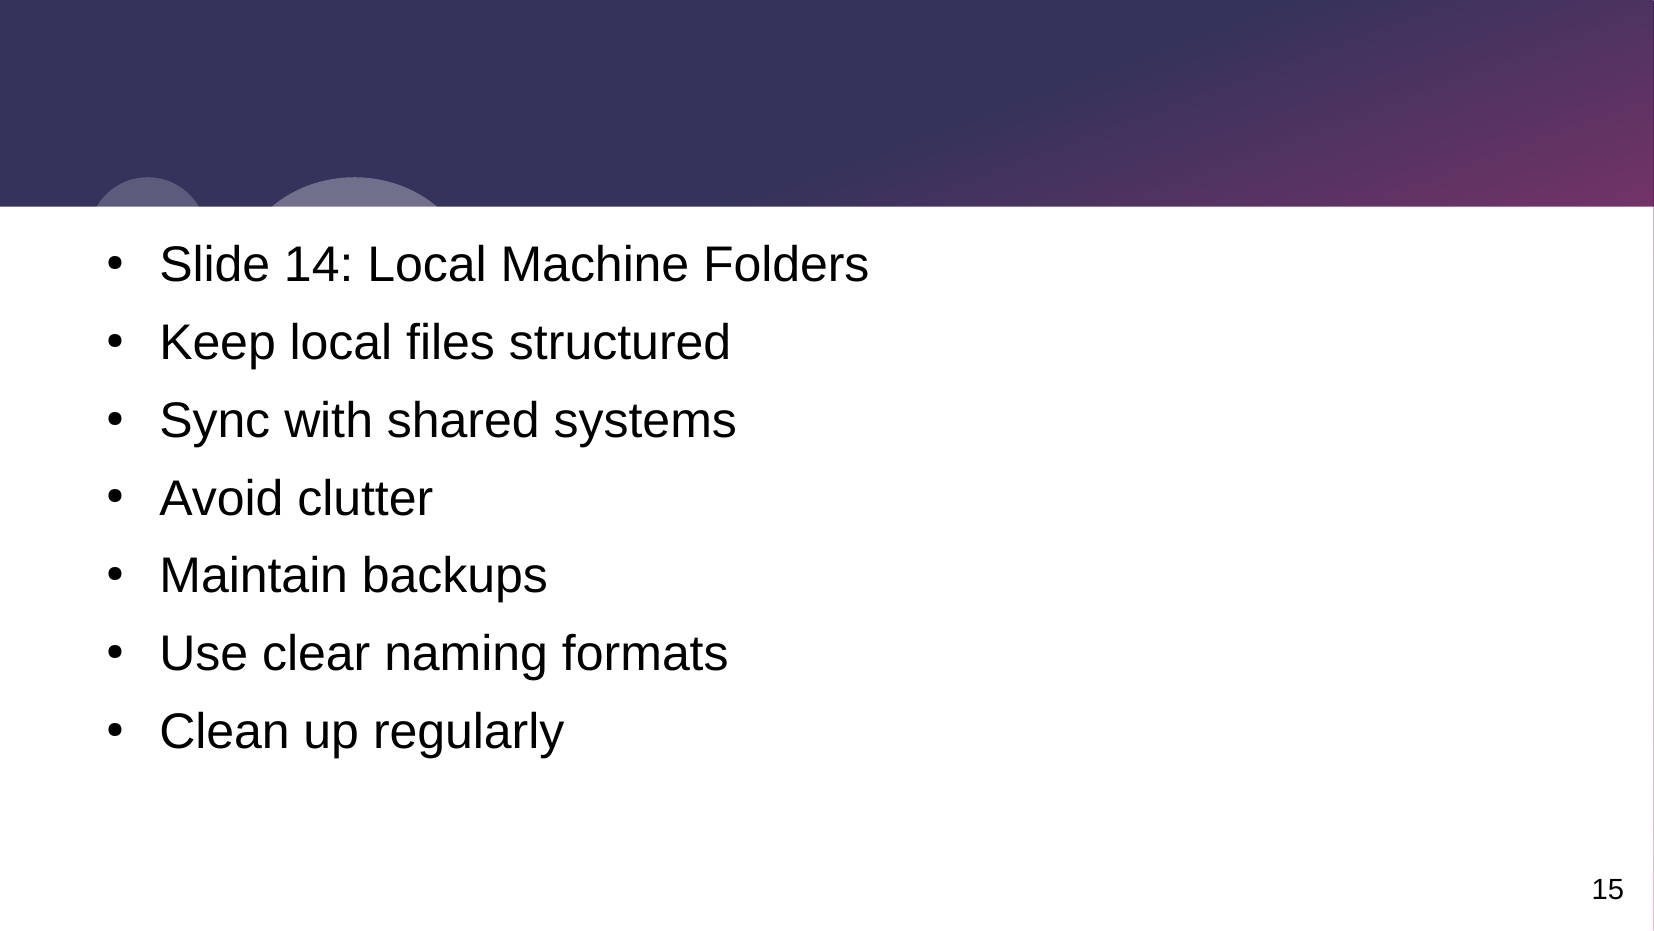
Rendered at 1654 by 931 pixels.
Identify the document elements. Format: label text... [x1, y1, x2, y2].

list Slide 14: Local Machine Folders Keep local files structured Sync with shared systems Avoid clutter Maintain backups Use clear naming formats Clean up regularly [88, 236, 1565, 827]
